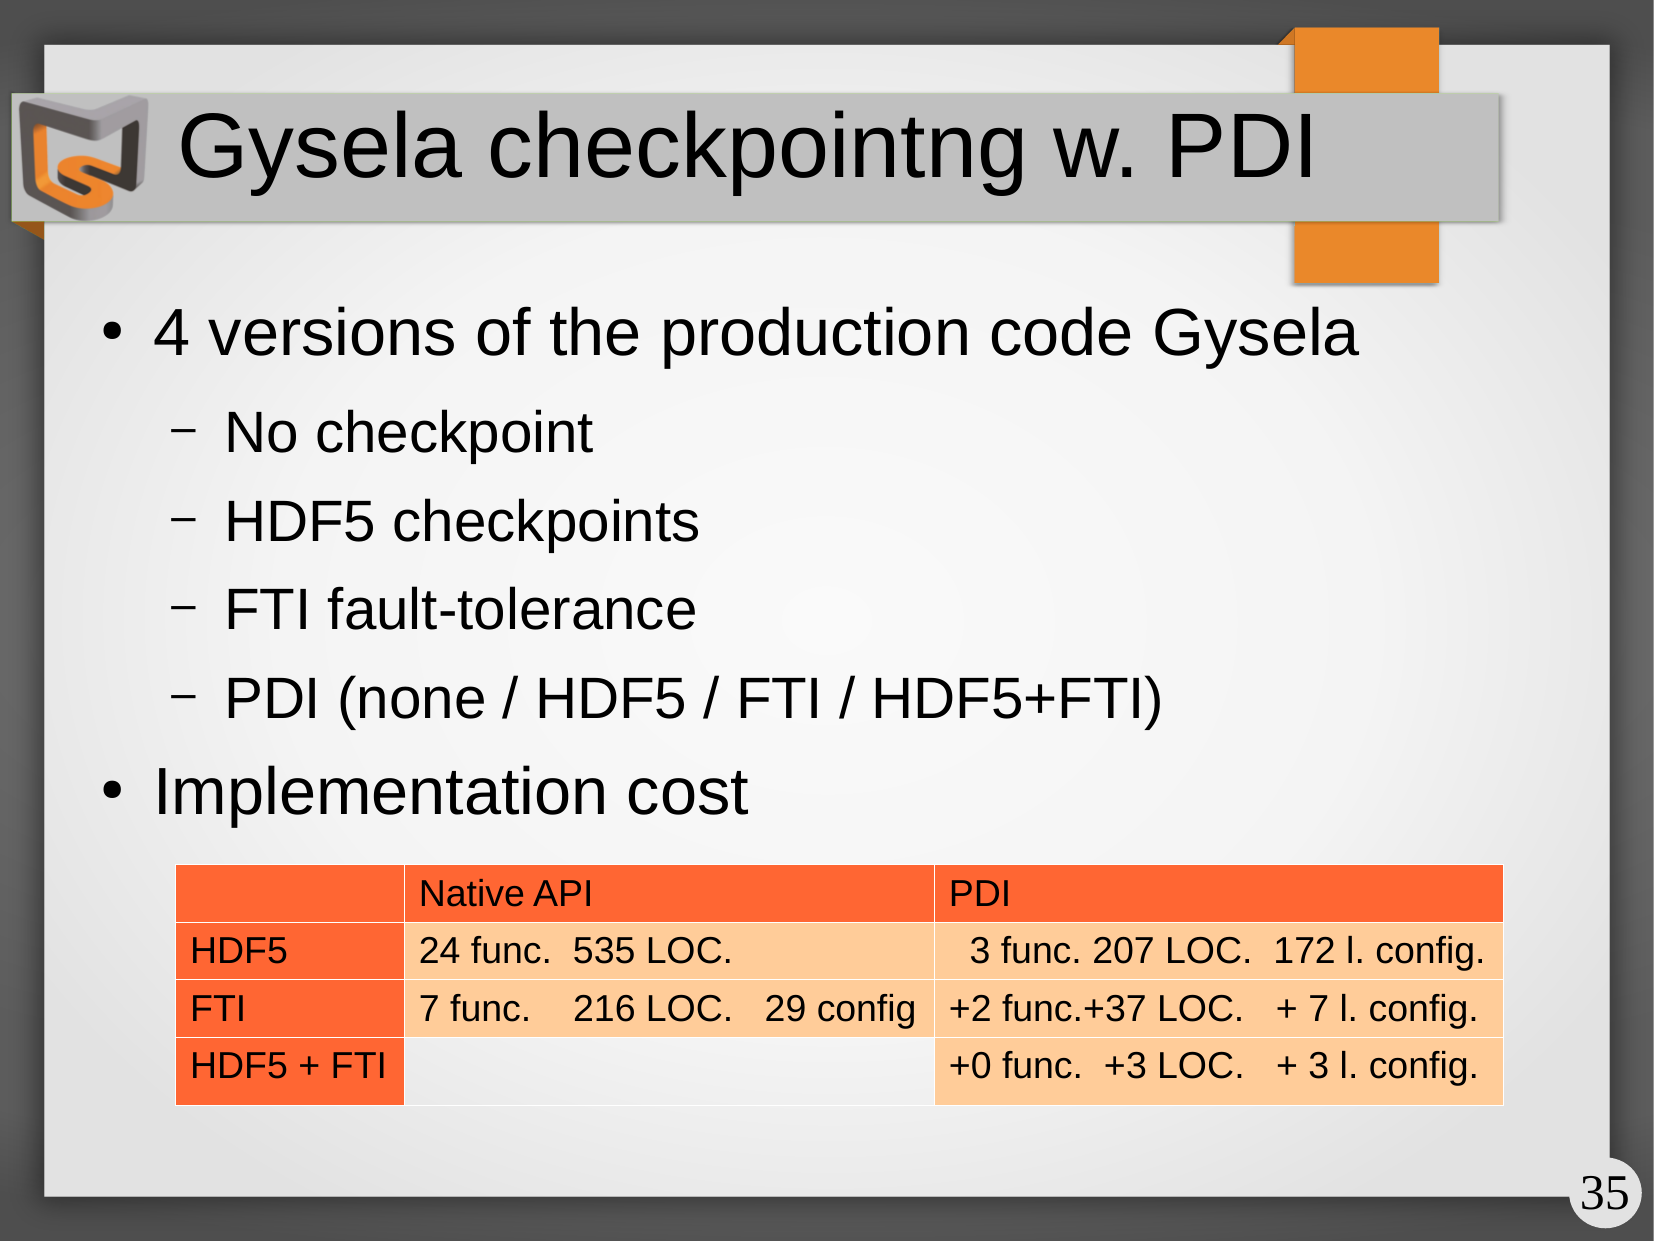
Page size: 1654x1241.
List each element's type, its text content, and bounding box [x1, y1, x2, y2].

picture [0, 0, 1654, 1241]
table_cell 24 func. 535 LOC. [405, 923, 934, 979]
table_header [176, 865, 404, 922]
table_cell HDF5 + FTI [176, 1038, 404, 1105]
table_cell FTI [176, 980, 404, 1037]
table_cell [405, 1038, 934, 1105]
table_header Native API [405, 865, 934, 922]
list 4 versions of the production code Gysela No checkpoint HDF5 checkpoints FTI fault-tolerance PDI (none / HDF5 / FTI / HDF5+FTI) Implementation cost [82, 295, 1571, 836]
table_cell +2 func.+37 LOC. + 7 l. config. [935, 980, 1503, 1037]
table_cell 7 func. 216 LOC. 29 config [405, 980, 934, 1037]
table_header PDI [935, 865, 1503, 922]
table_cell 3 func. 207 LOC. 172 l. config. [935, 923, 1503, 979]
table_cell HDF5 [176, 923, 404, 979]
table_cell +0 func. +3 LOC. + 3 l. config. [935, 1038, 1503, 1105]
title Gysela checkpointng w. PDI [177, 94, 1477, 213]
